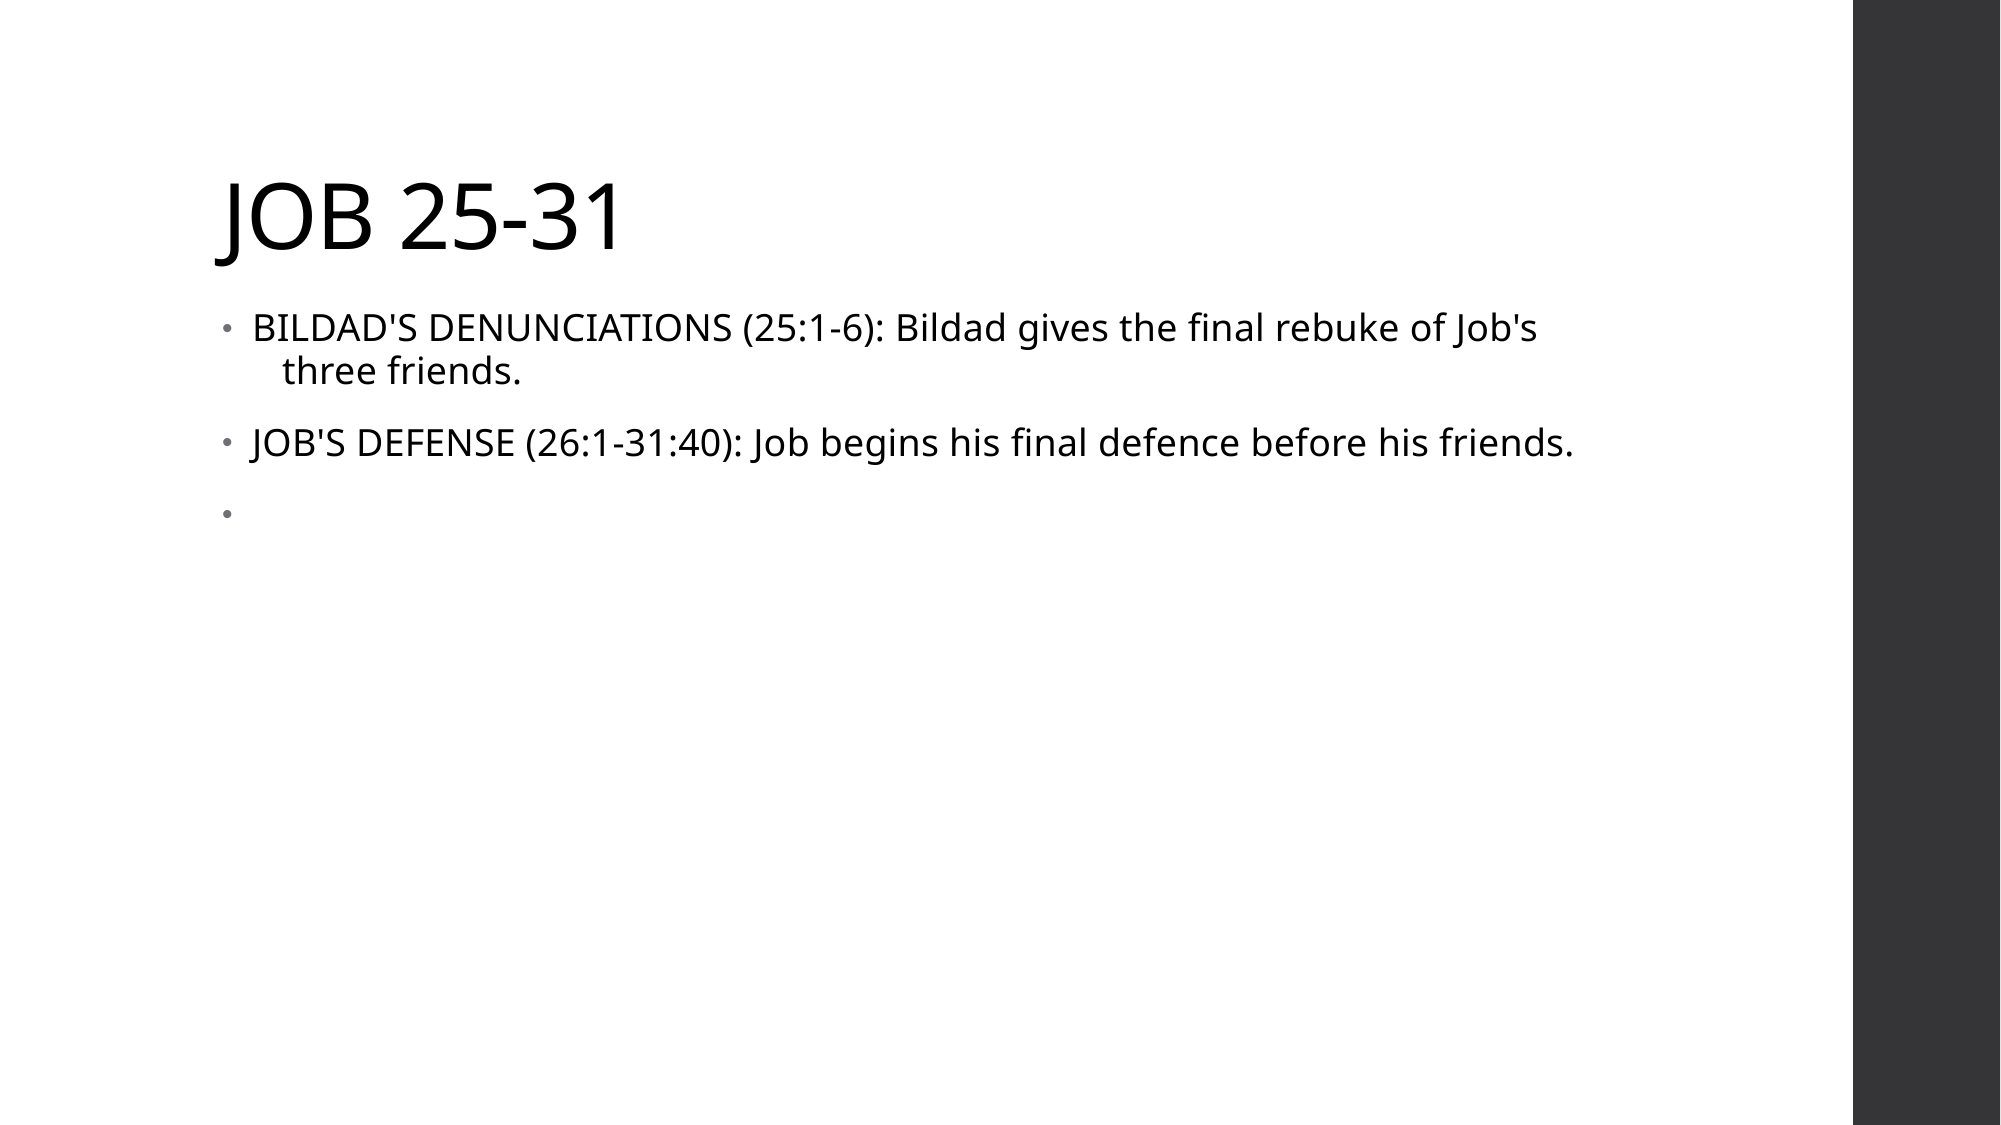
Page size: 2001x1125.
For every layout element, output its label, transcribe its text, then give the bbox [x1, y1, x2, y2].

list BILDAD'S DENUNCIATIONS (25:1-6): Bildad gives the final rebuke of Job's three friends. JOB'S DEFENSE (26:1-31:40): Job begins his final defence before his friends. [206, 299, 1617, 1014]
title JOB 25-31 [206, 60, 1797, 278]
